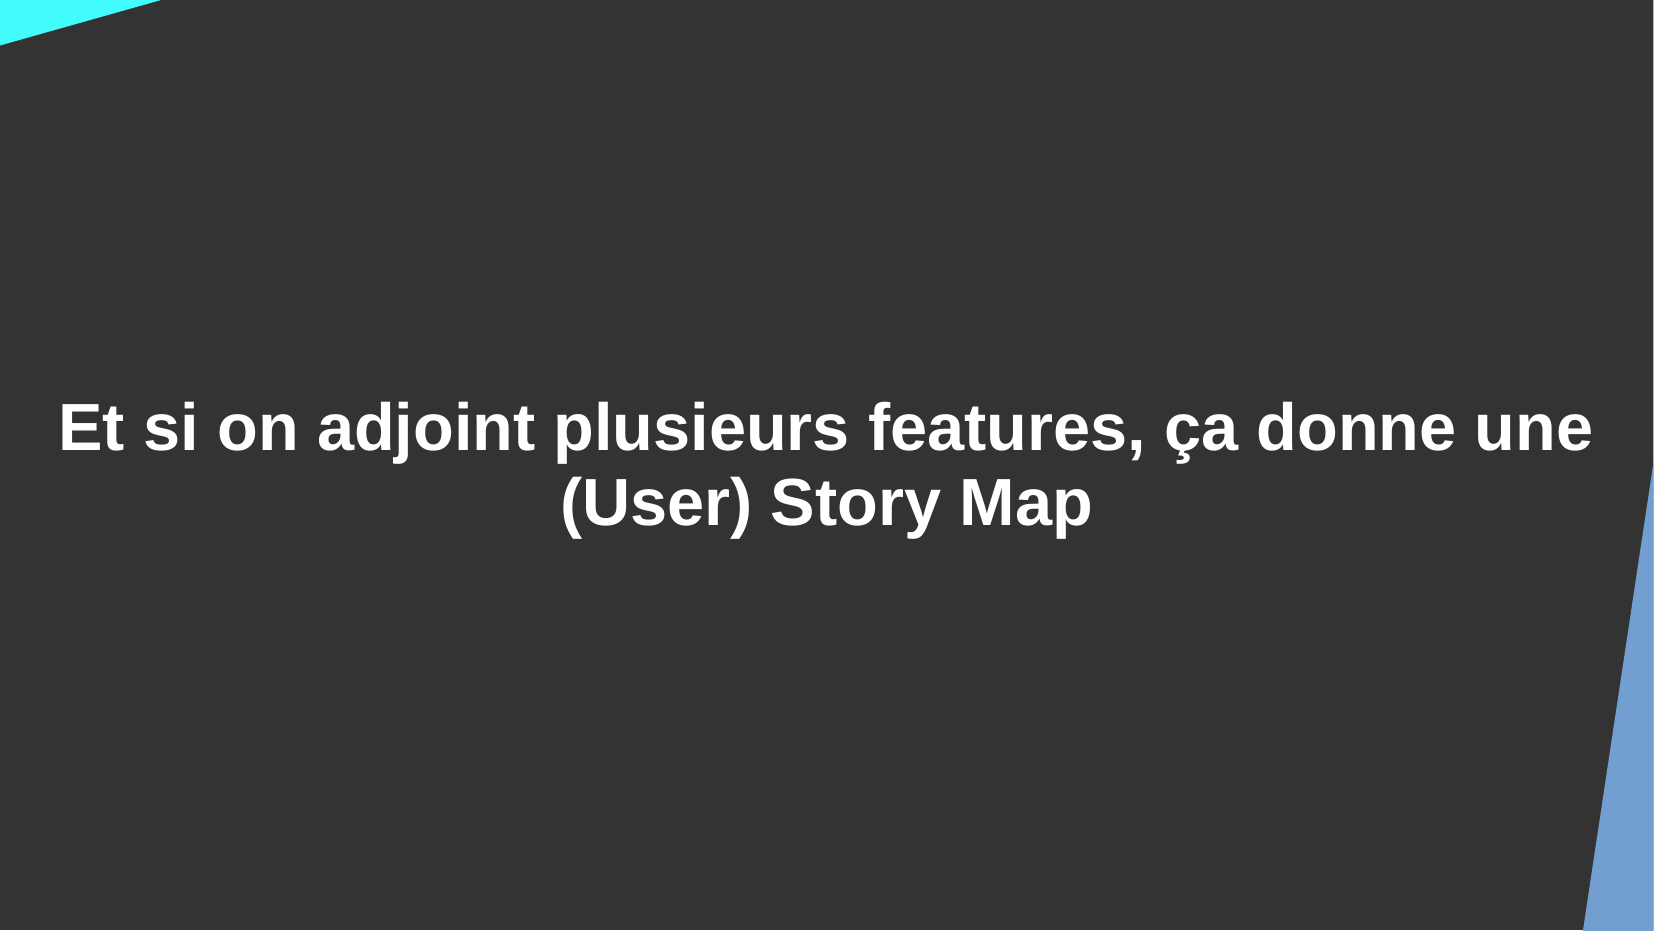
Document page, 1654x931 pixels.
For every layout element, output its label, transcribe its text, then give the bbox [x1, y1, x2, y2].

title Et si on adjoint plusieurs features, ça donne une (User) Story Map [31, 367, 1622, 563]
text_box [0, 0, 162, 46]
text_box [1582, 459, 1654, 931]
